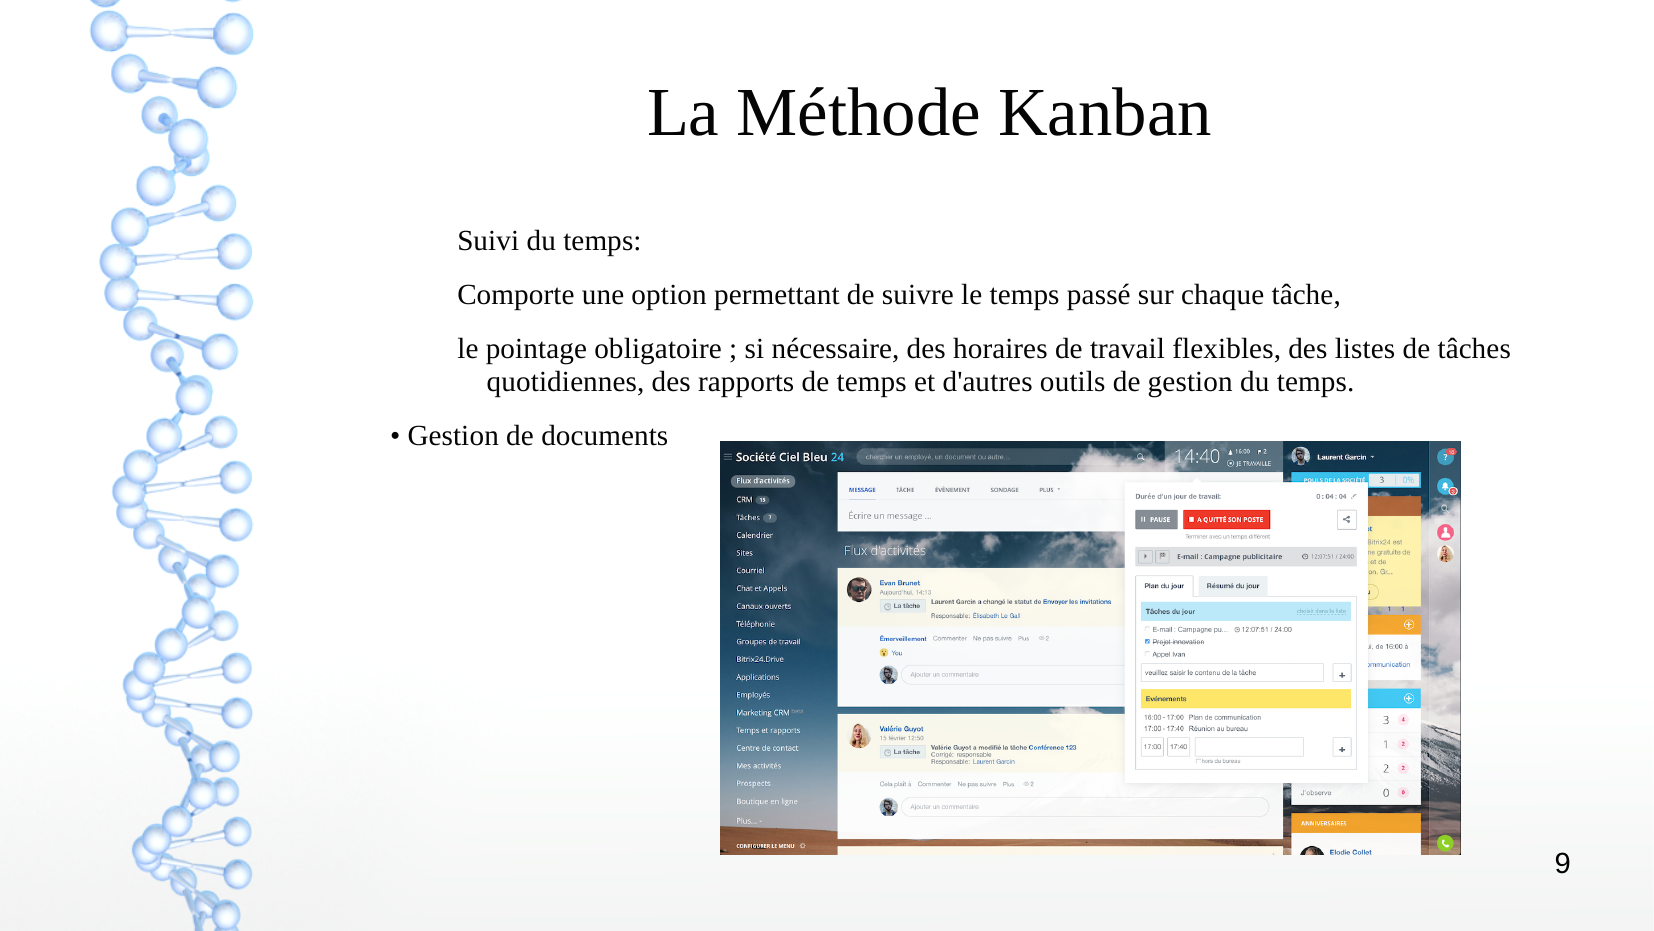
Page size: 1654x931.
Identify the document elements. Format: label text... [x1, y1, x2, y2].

title La Méthode Kanban [265, 35, 1595, 189]
list Suivi du temps: Comporte une option permettant de suivre le temps passé sur chaque tâche, le pointage obligatoire ; si nécessaire, des horaires de travail flexibles, des listes de tâches quotidiennes, des rapports de temps et d'autres outils de gestion du temps. • Gestion de documents [265, 224, 1595, 764]
picture [0, 0, 1654, 931]
